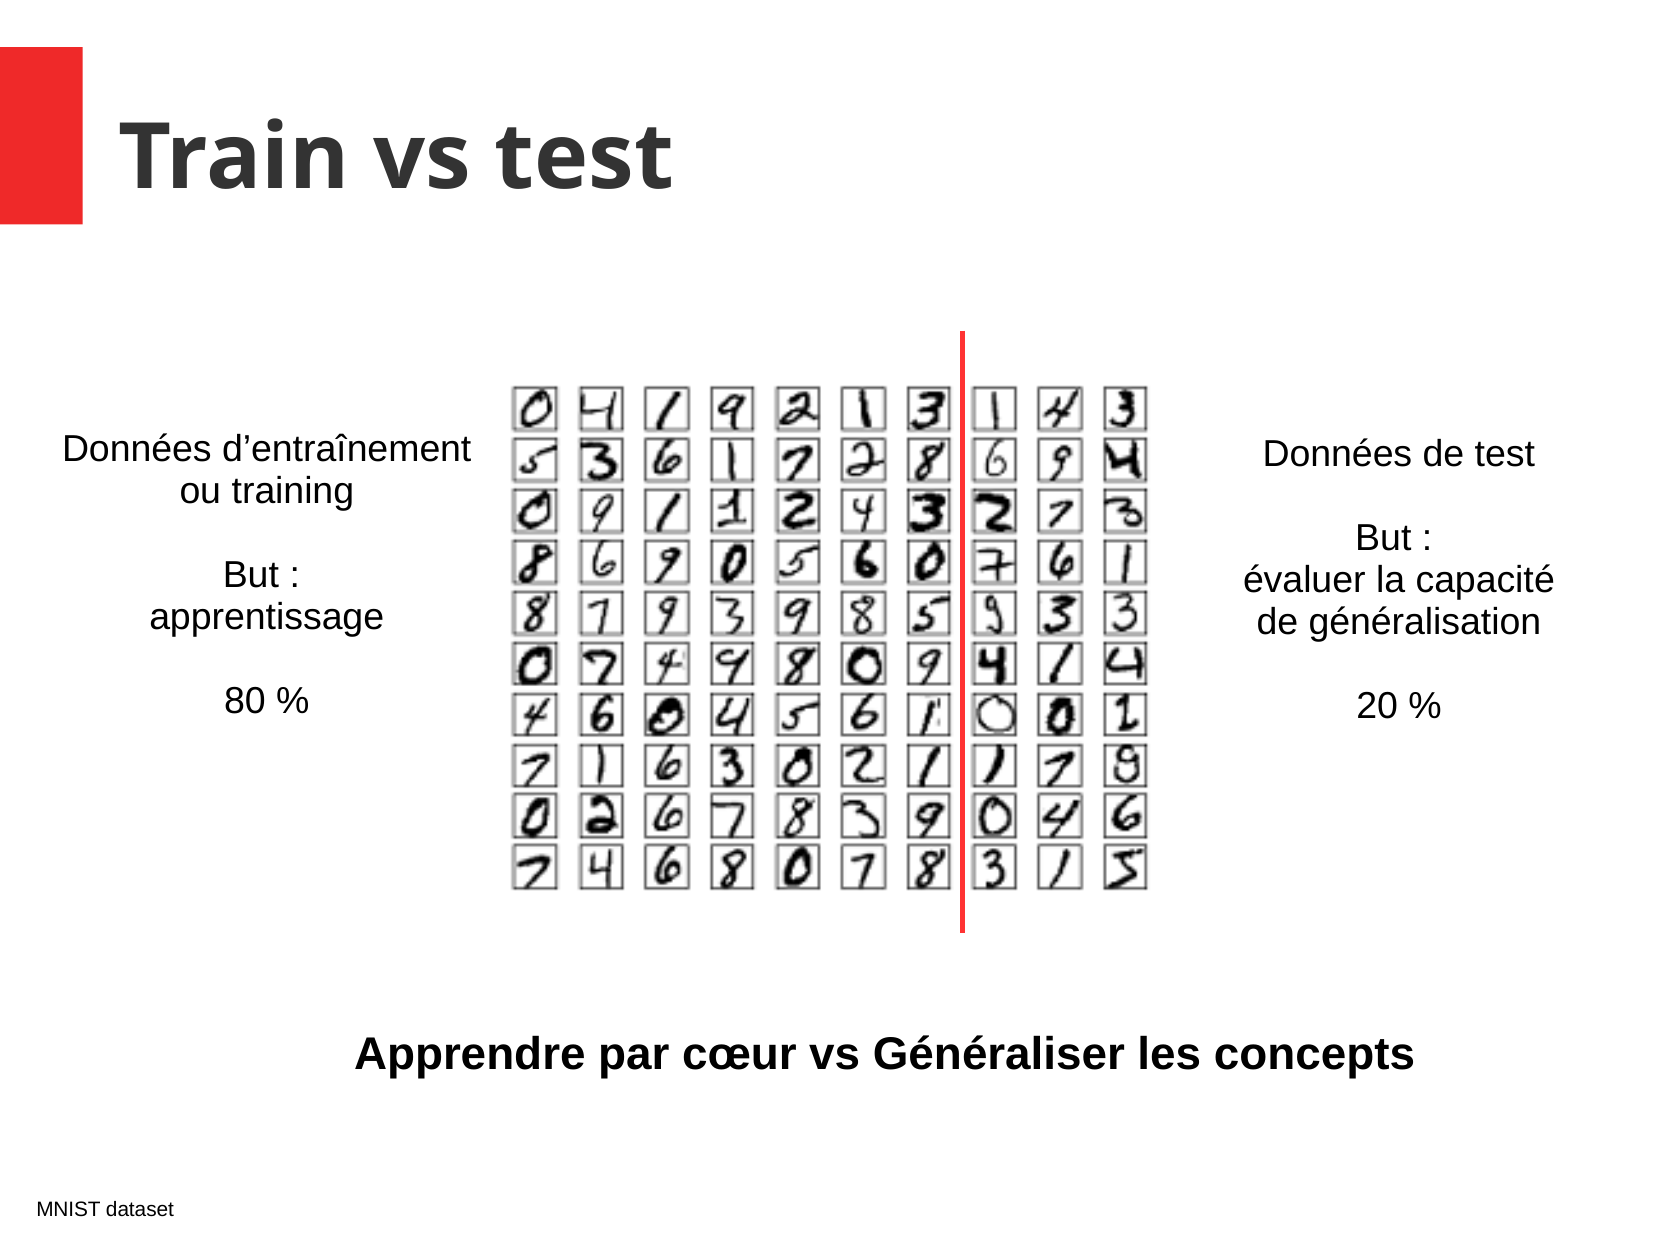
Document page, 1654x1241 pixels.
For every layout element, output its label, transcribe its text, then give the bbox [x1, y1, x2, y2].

title Train vs test [118, 49, 1571, 257]
text_box Apprendre par cœur vs Généraliser les concepts [339, 1020, 1431, 1087]
picture [507, 377, 960, 898]
text_box Données de test But : évaluer la capacité de généralisation 20 % [1228, 425, 1596, 734]
text_box MNIST dataset [21, 1190, 189, 1229]
picture [965, 377, 1158, 898]
text_box Données d’entraînement ou training But : apprentissage 80 % [47, 420, 487, 729]
